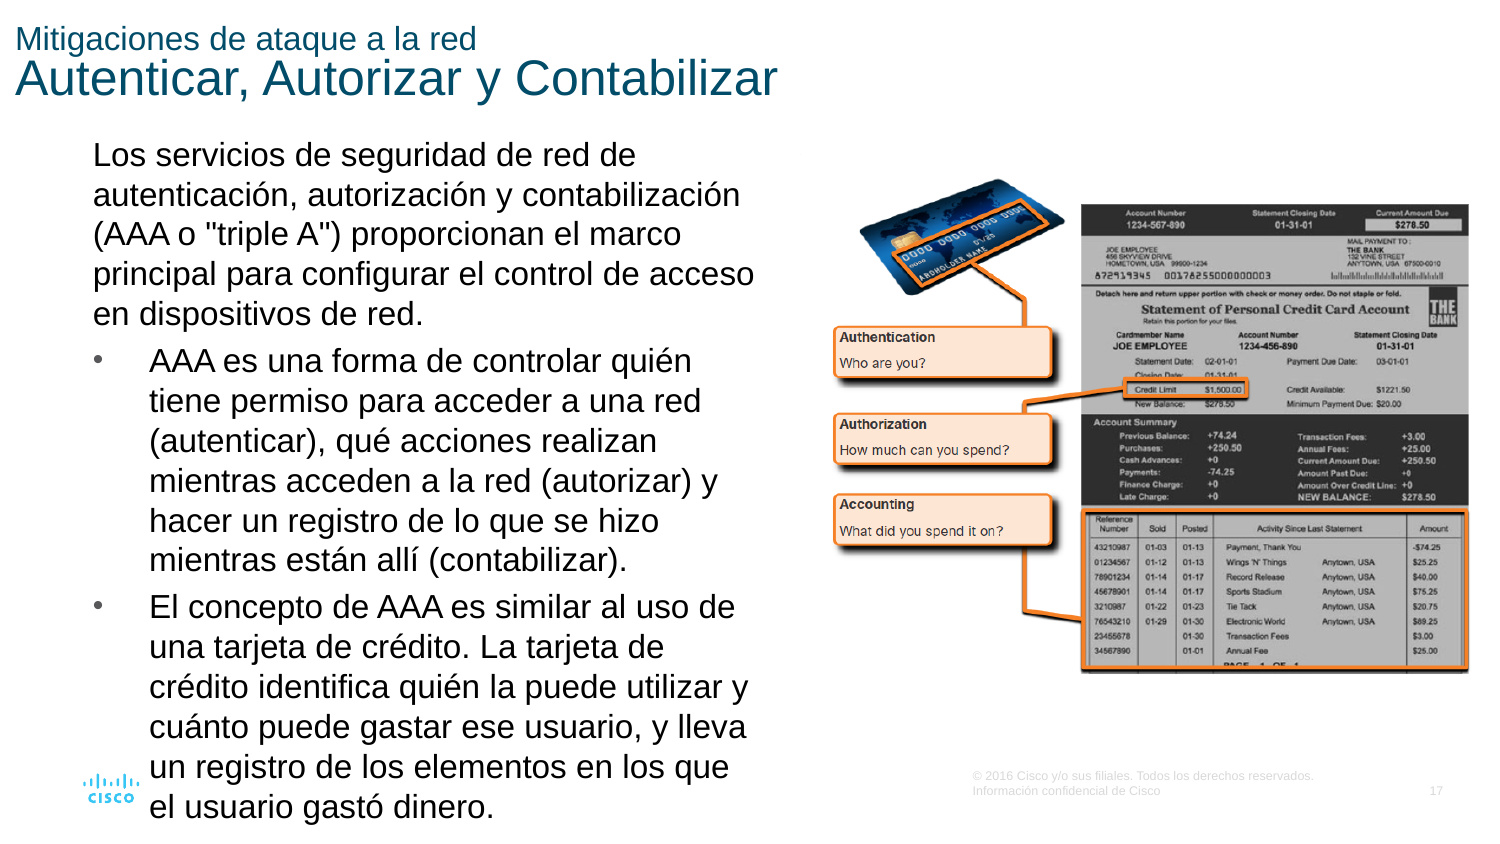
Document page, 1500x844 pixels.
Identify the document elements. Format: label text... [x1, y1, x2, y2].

list Los servicios de seguridad de red de autenticación, autorización y contabilización (AAA o "triple A") proporcionan el marco principal para configurar el control de acceso en dispositivos de red. AAA es una forma de controlar quién tiene permiso para acceder a una red (autenticar), qué acciones realizan mientras acceden a la red (autorizar) y hacer un registro de lo que se hizo mientras están allí (contabilizar). El concepto de AAA es similar al uso de una tarjeta de crédito. La tarjeta de crédito identifica quién la puede utilizar y cuánto puede gastar ese usuario, y lleva un registro de los elementos en los que el usuario gastó dinero. [77, 125, 776, 726]
title Mitigaciones de ataque a la red Autenticar, Autorizar y Contabilizar [0, 5, 1369, 126]
picture [800, 154, 1500, 696]
